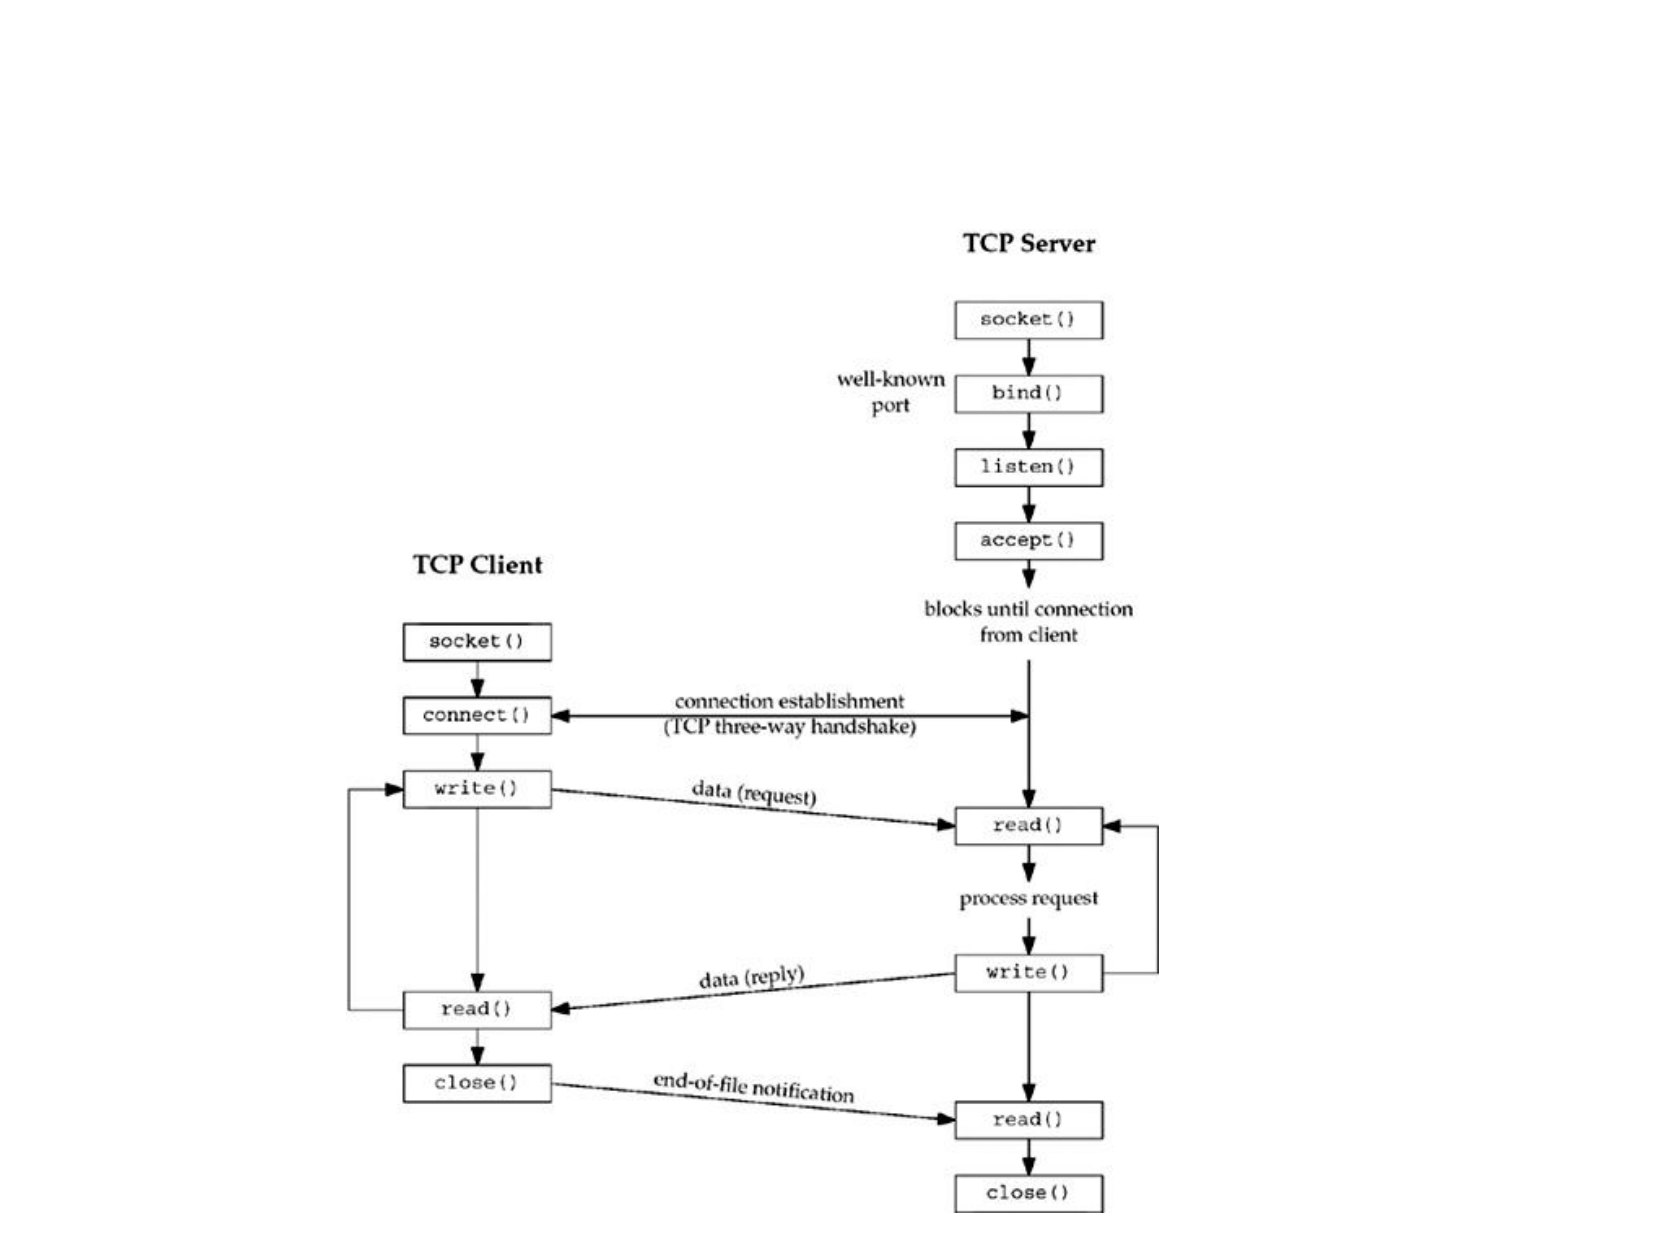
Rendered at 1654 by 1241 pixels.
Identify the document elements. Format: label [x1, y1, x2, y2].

picture [346, 229, 1159, 1213]
